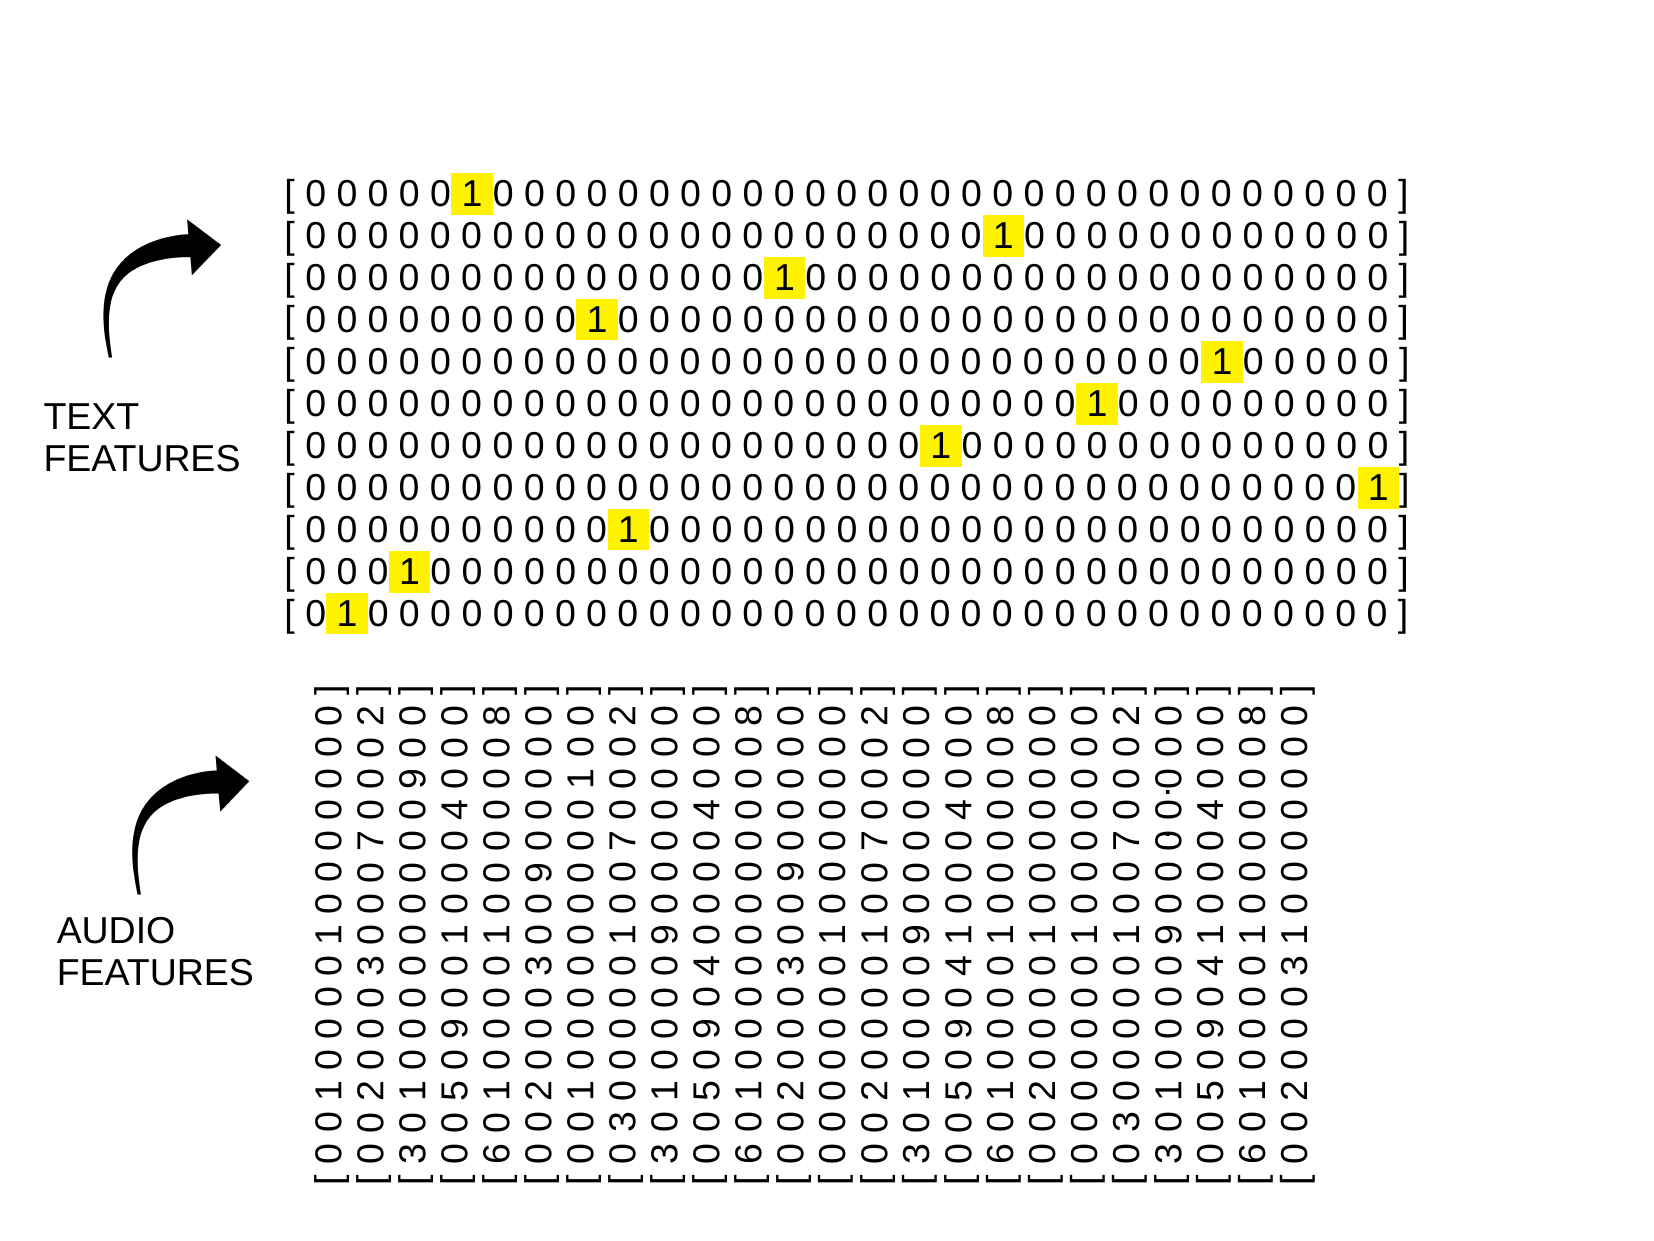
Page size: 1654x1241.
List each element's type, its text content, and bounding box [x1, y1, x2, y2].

picture [82, 211, 241, 361]
text_box AUDIO FEATURES [42, 902, 270, 1002]
text_box [ 0 0 0 0 0 1 0 0 0 0 0 0 0 0 0 0 0 0 0 0 0 0 0 0 0 0 0 0 0 0 0 0 0 0 0 ] [ 0 0 0 0 0 0 0 0 0 0 0 0 0 0 0 0 0 0 0 0 0 0 1 0 0 0 0 0 0 0 0 0 0 0 0 ] [ 0 0 0 0 0 0 0 0 0 0 0 0 0 0 0 1 0 0 0 0 0 0 0 0 0 0 0 0 0 0 0 0 0 0 0 ] [ 0 0 0 0 0 0 0 0 0 1 0 0 0 0 0 0 0 0 0 0 0 0 0 0 0 0 0 0 0 0 0 0 0 0 0 ] [ 0 0 0 0 0 0 0 0 0 0 0 0 0 0 0 0 0 0 0 0 0 0 0 0 0 0 0 0 0 1 0 0 0 0 0 ] [ 0 0 0 0 0 0 0 0 0 0 0 0 0 0 0 0 0 0 0 0 0 0 0 0 0 1 0 0 0 0 0 0 0 0 0 ] [ 0 0 0 0 0 0 0 0 0 0 0 0 0 0 0 0 0 0 0 0 1 0 0 0 0 0 0 0 0 0 0 0 0 0 0 ] [ 0 0 0 0 0 0 0 0 0 0 0 0 0 0 0 0 0 0 0 0 0 0 0 0 0 0 0 0 0 0 0 0 0 0 1 ] [ 0 0 0 0 0 0 0 0 0 0 1 0 0 0 0 0 0 0 0 0 0 0 0 0 0 0 0 0 0 0 0 0 0 0 0 ] [ 0 0 0 1 0 0 0 0 0 0 0 0 0 0 0 0 0 0 0 0 0 0 0 0 0 0 0 0 0 0 0 0 0 0 0 ] [ 0 1 0 0 0 0 0 0 0 0 0 0 0 0 0 0 0 0 0 0 0 0 0 0 0 0 0 0 0 0 0 0 0 0 0 ] . . [149, 165, 1546, 852]
text_box [ 0 0 1 0 0 0 0 1 0 0 0 0 0 0 0 ] [ 0 0 2 0 0 0 3 0 0 0 7 0 0 0 2 ] [ 3 0 1 0 0 0 0 0 0 0 0 0 9 0 0 ] [ 0 0 5 0 9 0 0 1 0 0 0 4 0 0 0 ] [ 6 0 1 0 0 0 0 1 0 0 0 0 0 0 8 ] [ 0 0 2 0 0 0 3 0 0 9 0 0 0 0 0 ] [ 0 0 1 0 0 0 0 0 0 0 0 0 1 0 0 ] [ 0 3 0 0 0 0 0 1 0 0 7 0 0 0 2 ] [ 3 0 1 0 0 0 0 9 0 0 0 0 0 0 0 ] [ 0 0 5 0 9 0 4 0 0 0 0 4 0 0 0 ] [ 6 0 1 0 0 0 0 0 0 0 0 0 0 0 8 ] [ 0 0 2 0 0 0 3 0 0 9 0 0 0 0 0 ] [ 0 0 0 0 0 0 0 1 0 0 0 0 0 0 0 ] [ 0 0 2 0 0 0 0 1 0 0 7 0 0 0 2 ] [ 3 0 1 0 0 0 0 9 0 0 0 0 0 0 0 ] [ 0 0 5 0 9 0 4 1 0 0 0 4 0 0 0 ] [ 6 0 1 0 0 0 0 1 0 0 0 0 0 0 8 ] [ 0 0 2 0 0 0 0 1 0 0 0 0 0 0 0 ] [ 0 0 0 0 0 0 0 1 0 0 0 0 0 0 0 ] [ 0 3 0 0 0 0 0 1 0 0 7 0 0 0 2 ] [ 3 0 1 0 0 0 0 9 0 0 0 0 0 0 0 ] [ 0 0 5 0 9 0 4 1 0 0 0 4 0 0 0 ] [ 6 0 1 0 0 0 0 1 0 0 0 0 0 0 8 ] [ 0 0 2 0 0 0 3 1 0 0 0 0 0 0 0 ] [300, 852, 1326, 1201]
text_box TEXT FEATURES [28, 387, 256, 487]
picture [111, 747, 269, 897]
